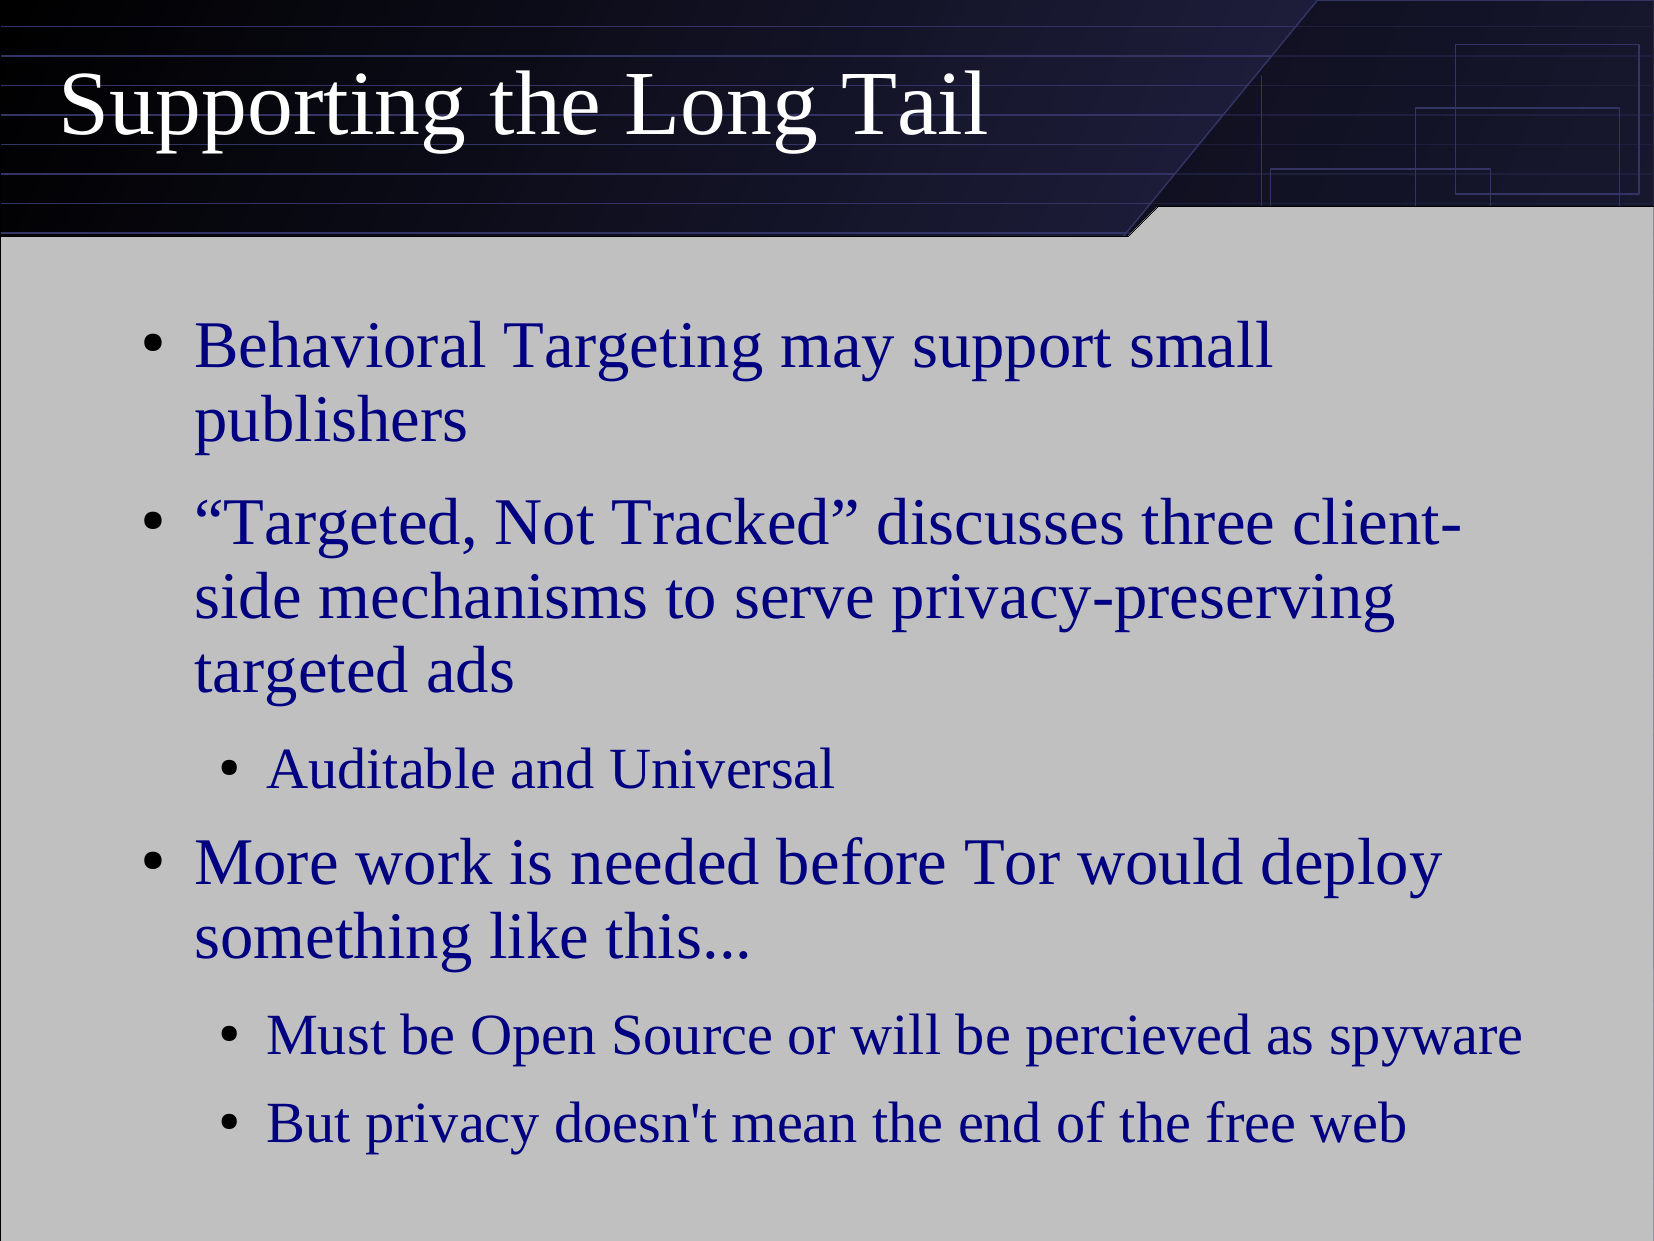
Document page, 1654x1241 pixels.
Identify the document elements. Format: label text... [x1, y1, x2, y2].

list Behavioral Targeting may support small publishers “Targeted, Not Tracked” discusses three client-side mechanisms to serve privacy-preserving targeted ads Auditable and Universal More work is needed before Tor would deploy something like this... Must be Open Source or will be percieved as spyware But privacy doesn't mean the end of the free web [123, 307, 1536, 1156]
title Supporting the Long Tail [59, 0, 1447, 208]
